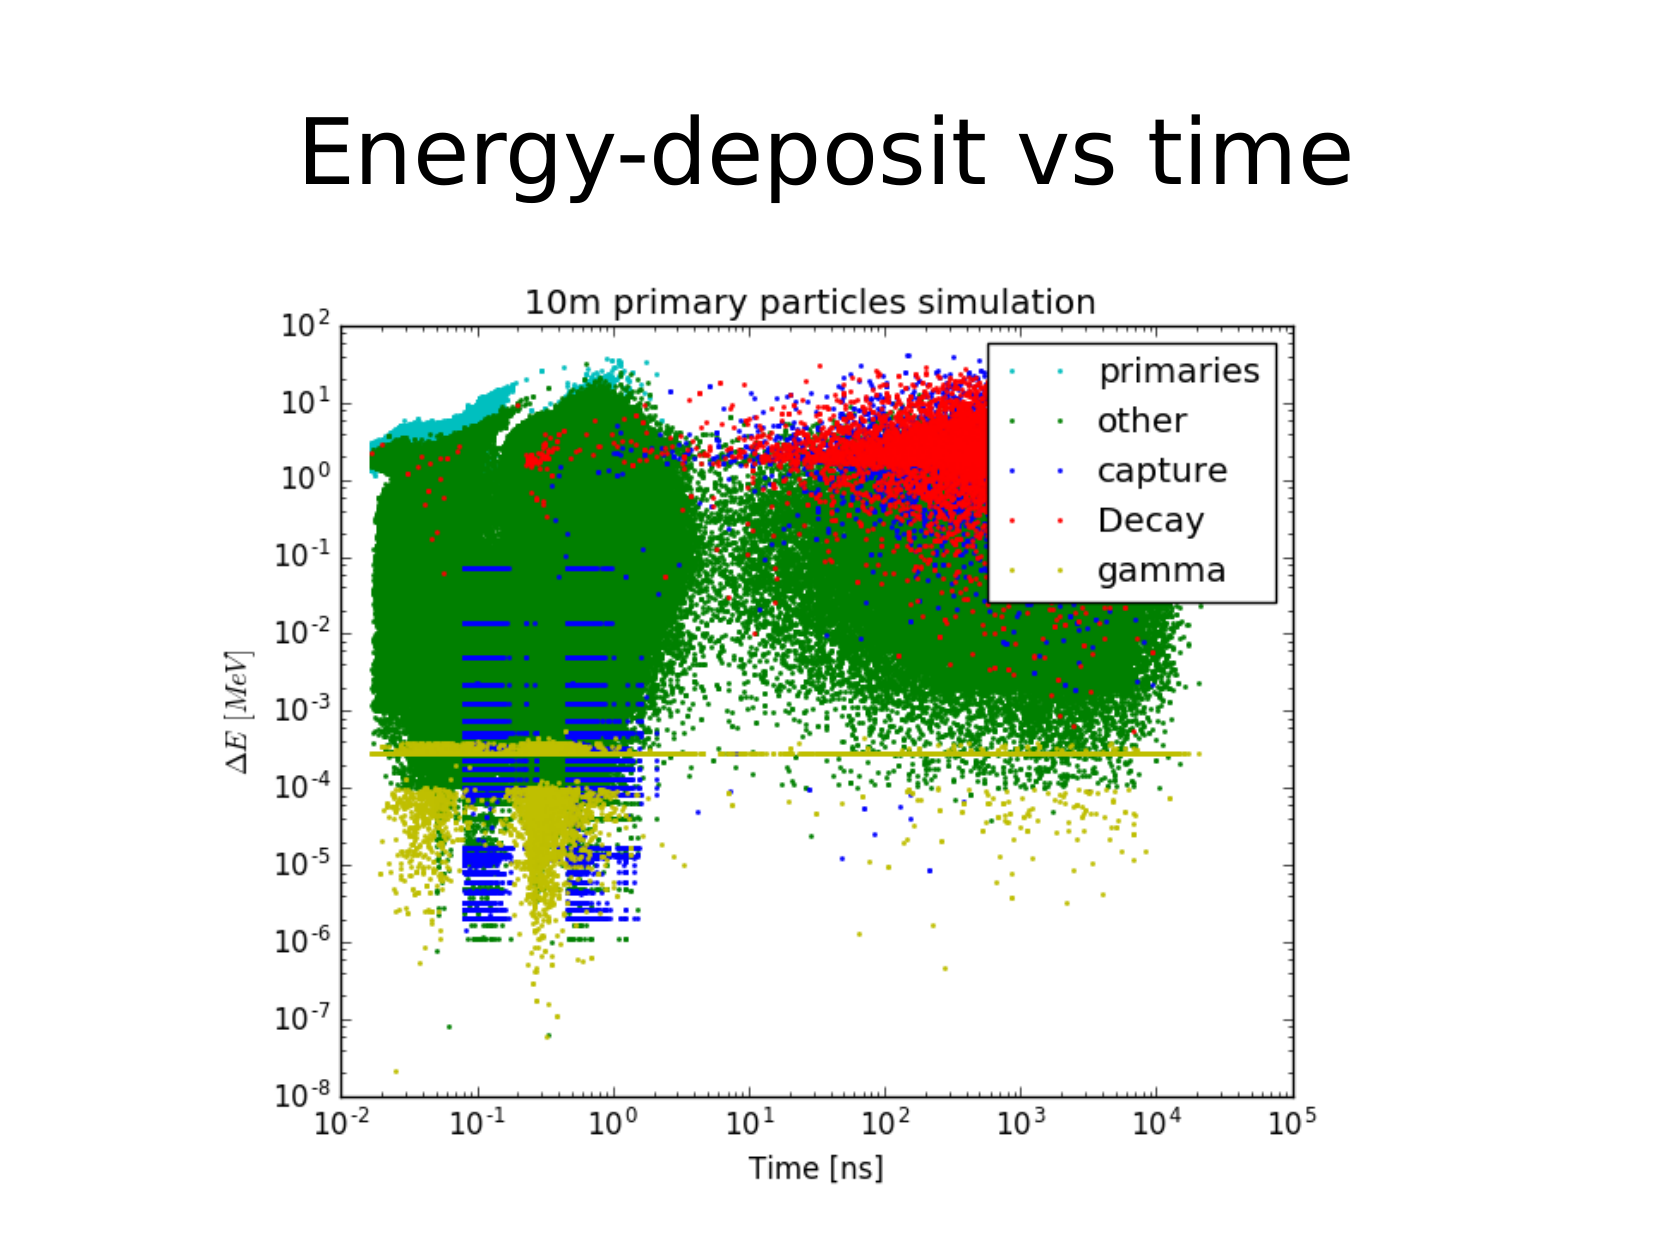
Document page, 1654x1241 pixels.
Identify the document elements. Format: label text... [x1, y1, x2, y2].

title Energy-deposit vs time [82, 49, 1571, 257]
picture [188, 230, 1415, 1193]
